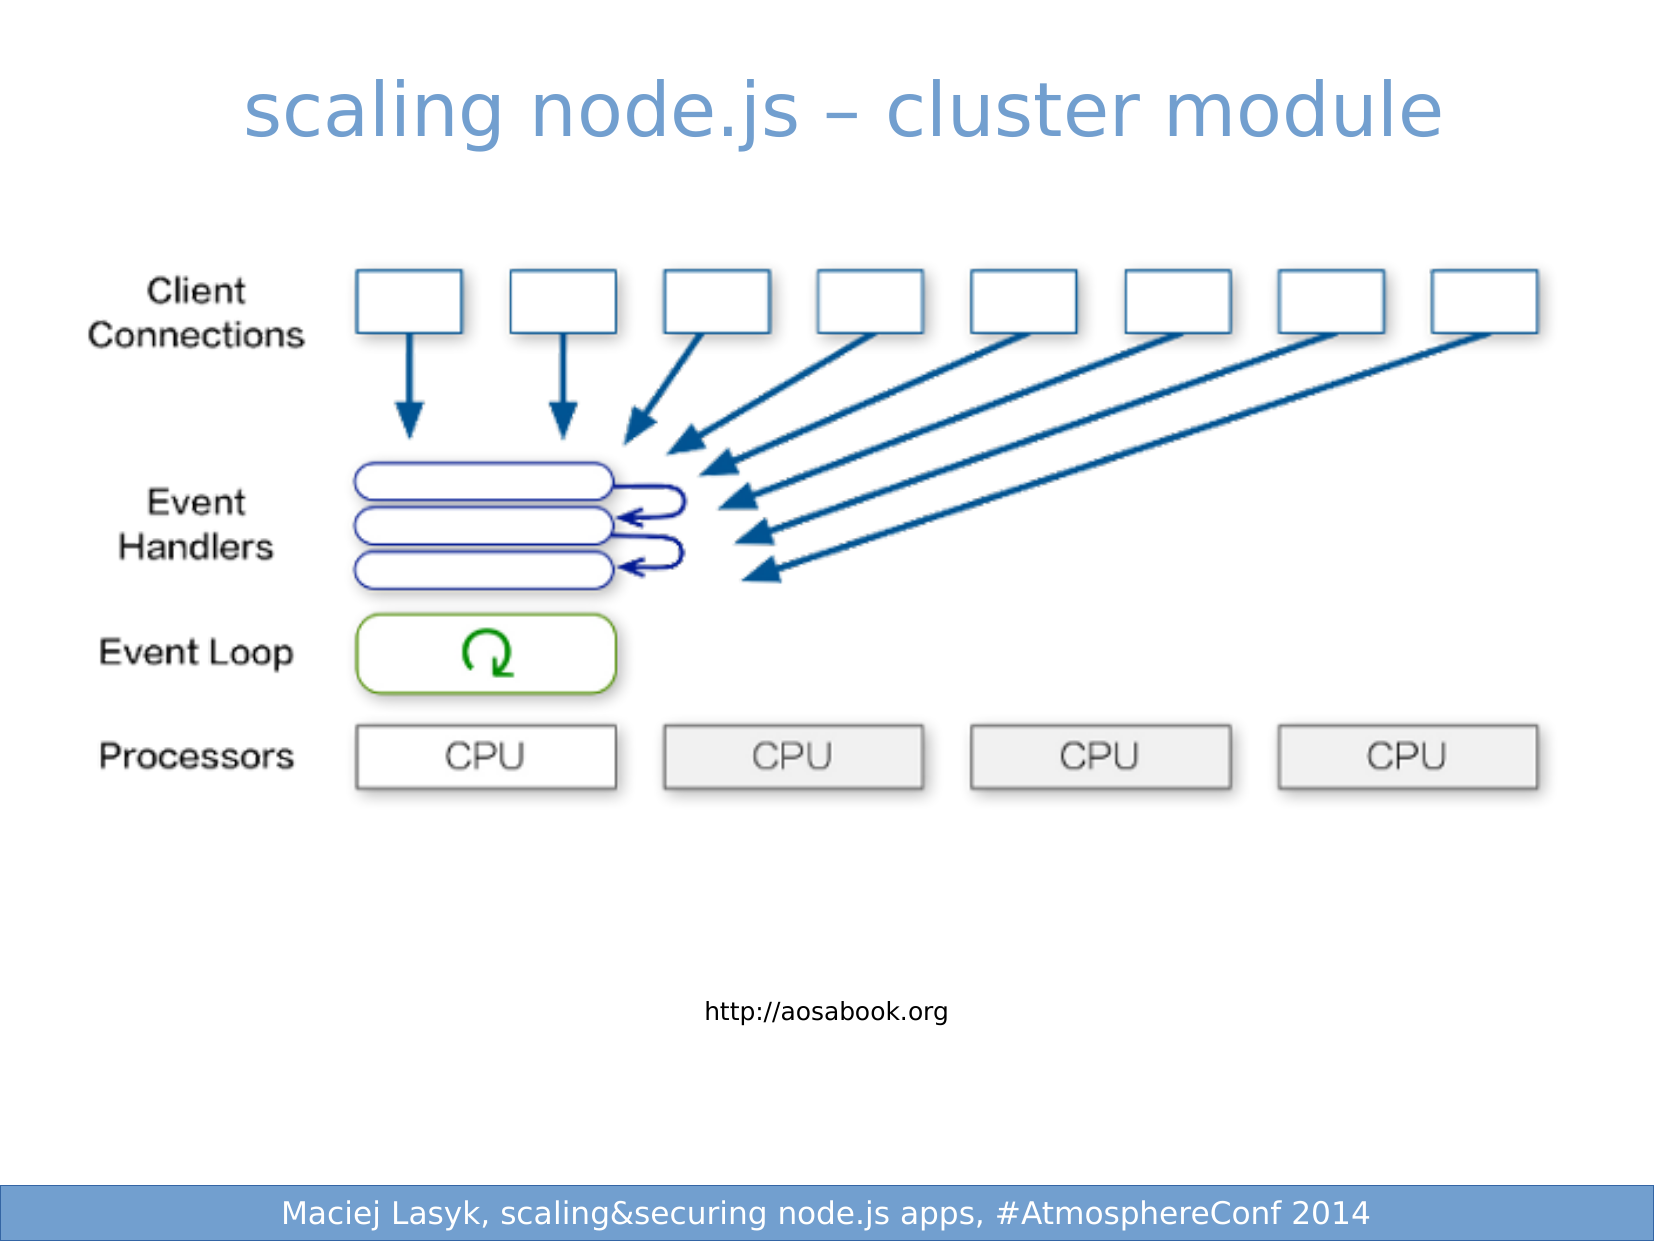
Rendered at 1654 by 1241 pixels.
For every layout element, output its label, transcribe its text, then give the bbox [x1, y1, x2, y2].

text_box Maciej Lasyk, scaling&securing node.js apps, #AtmosphereConf 2014 [266, 1188, 1388, 1240]
picture [66, 227, 1588, 841]
text_box http://aosabook.org [689, 990, 964, 1035]
text_box [0, 1185, 1654, 1241]
text_box scaling node.js – cluster module [228, 60, 1461, 163]
